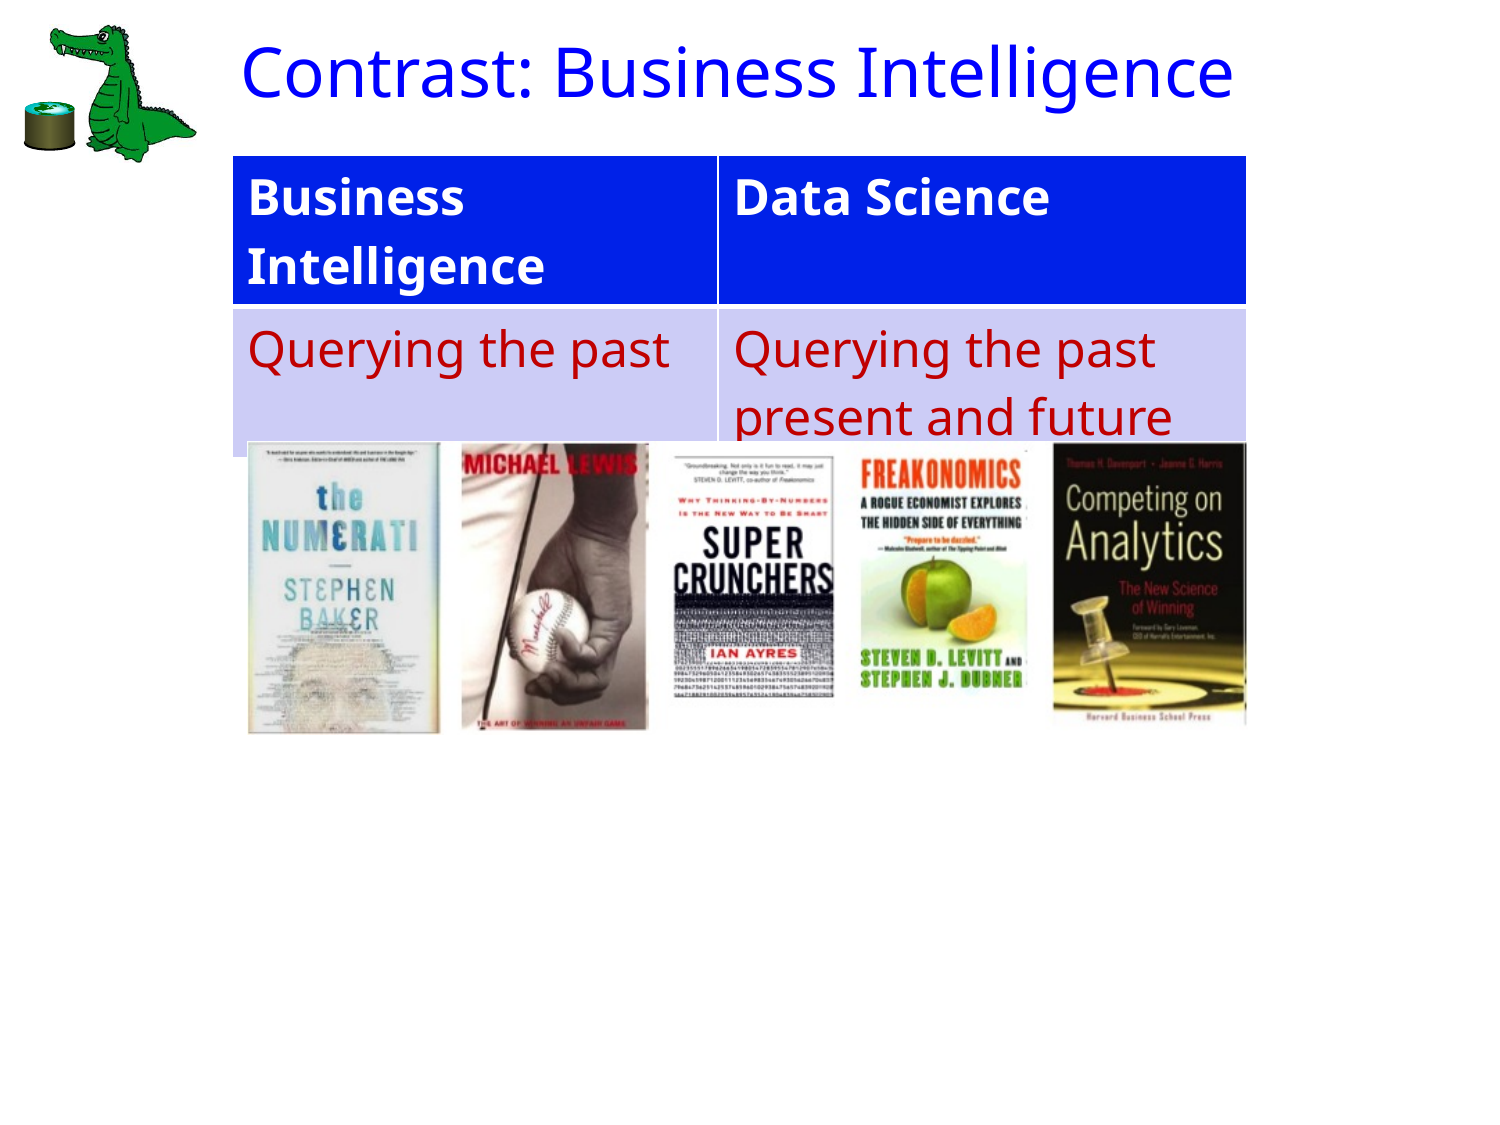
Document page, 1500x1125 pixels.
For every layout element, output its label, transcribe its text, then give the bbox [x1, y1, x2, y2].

table_header Data Science [719, 156, 1246, 304]
picture [49, 24, 197, 163]
table_cell Querying the past present and future [719, 309, 1246, 441]
table_cell Querying the past [233, 309, 717, 457]
picture [247, 441, 1248, 735]
title Contrast: Business Intelligence [225, 20, 1425, 119]
table_header Business Intelligence [233, 156, 717, 304]
